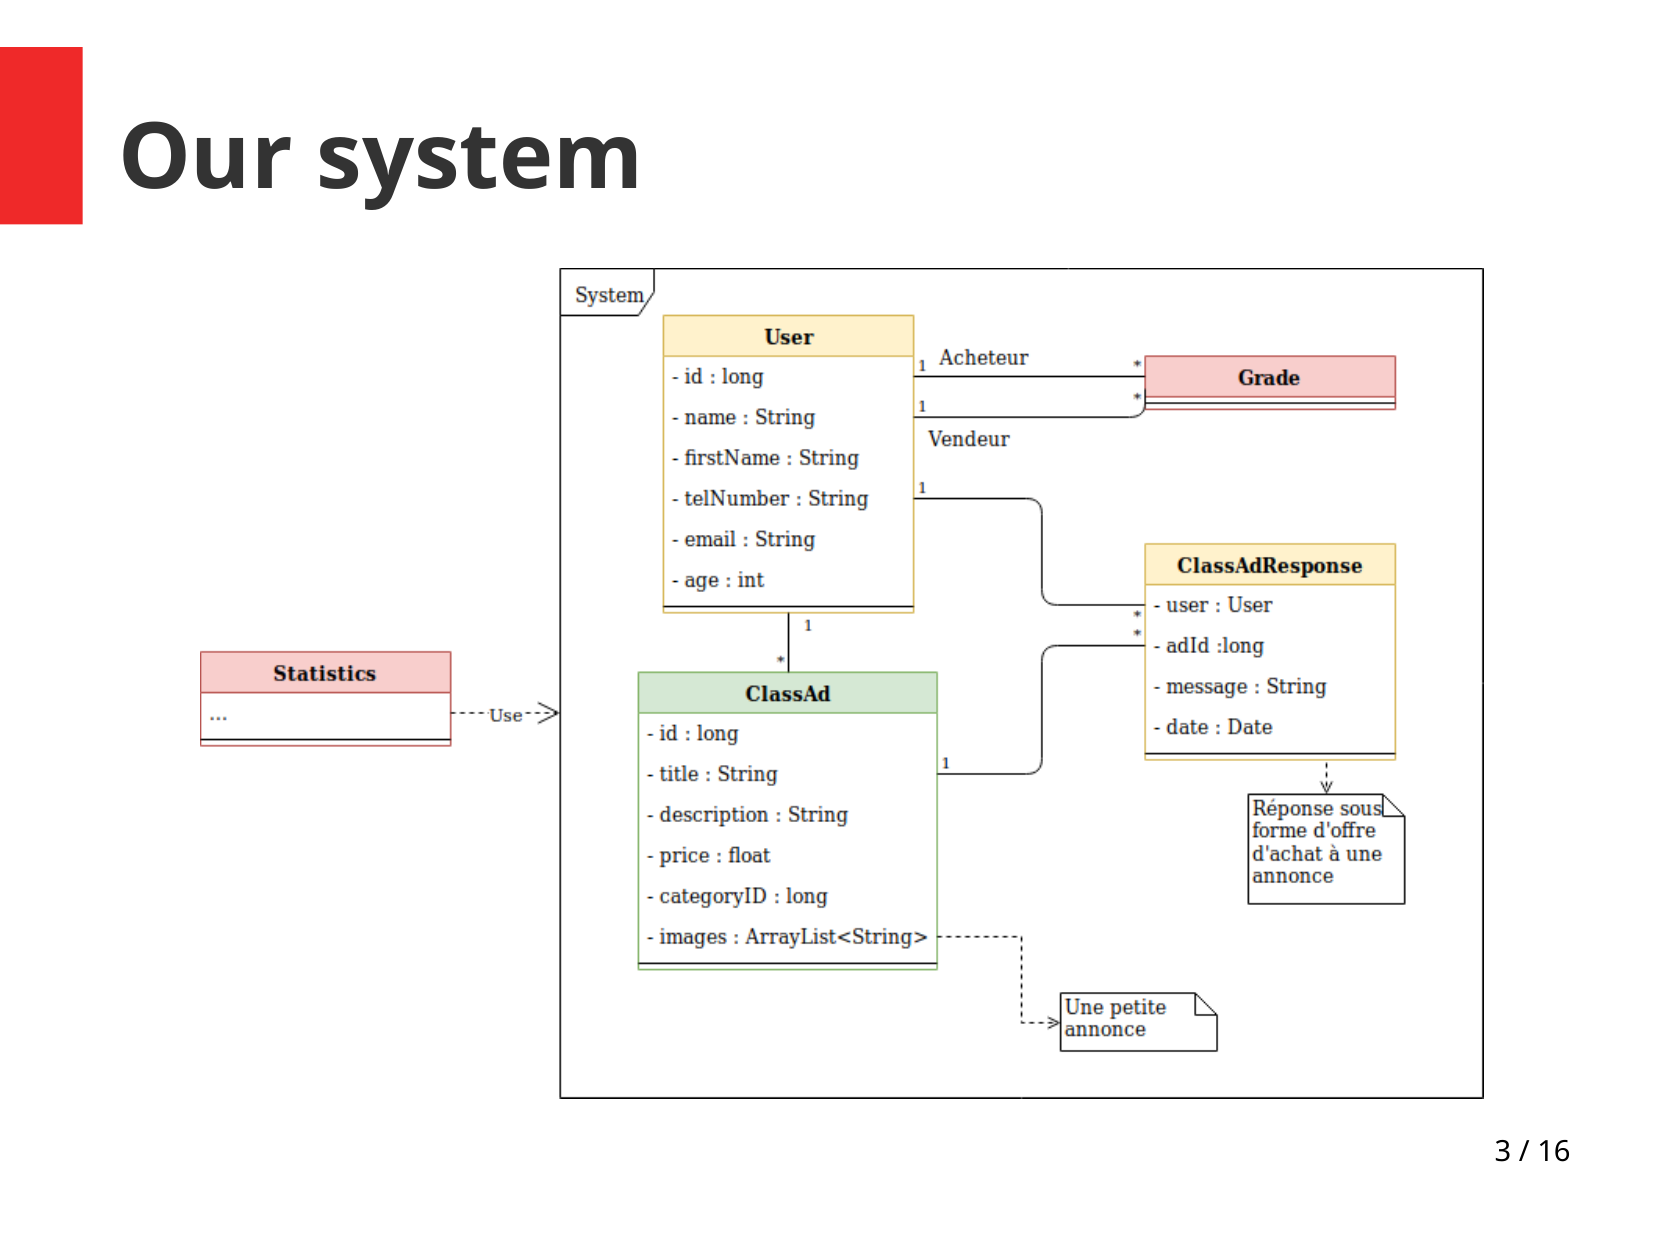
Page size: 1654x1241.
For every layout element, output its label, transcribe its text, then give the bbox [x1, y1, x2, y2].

title Our system [118, 49, 1571, 257]
picture [200, 268, 1484, 1099]
